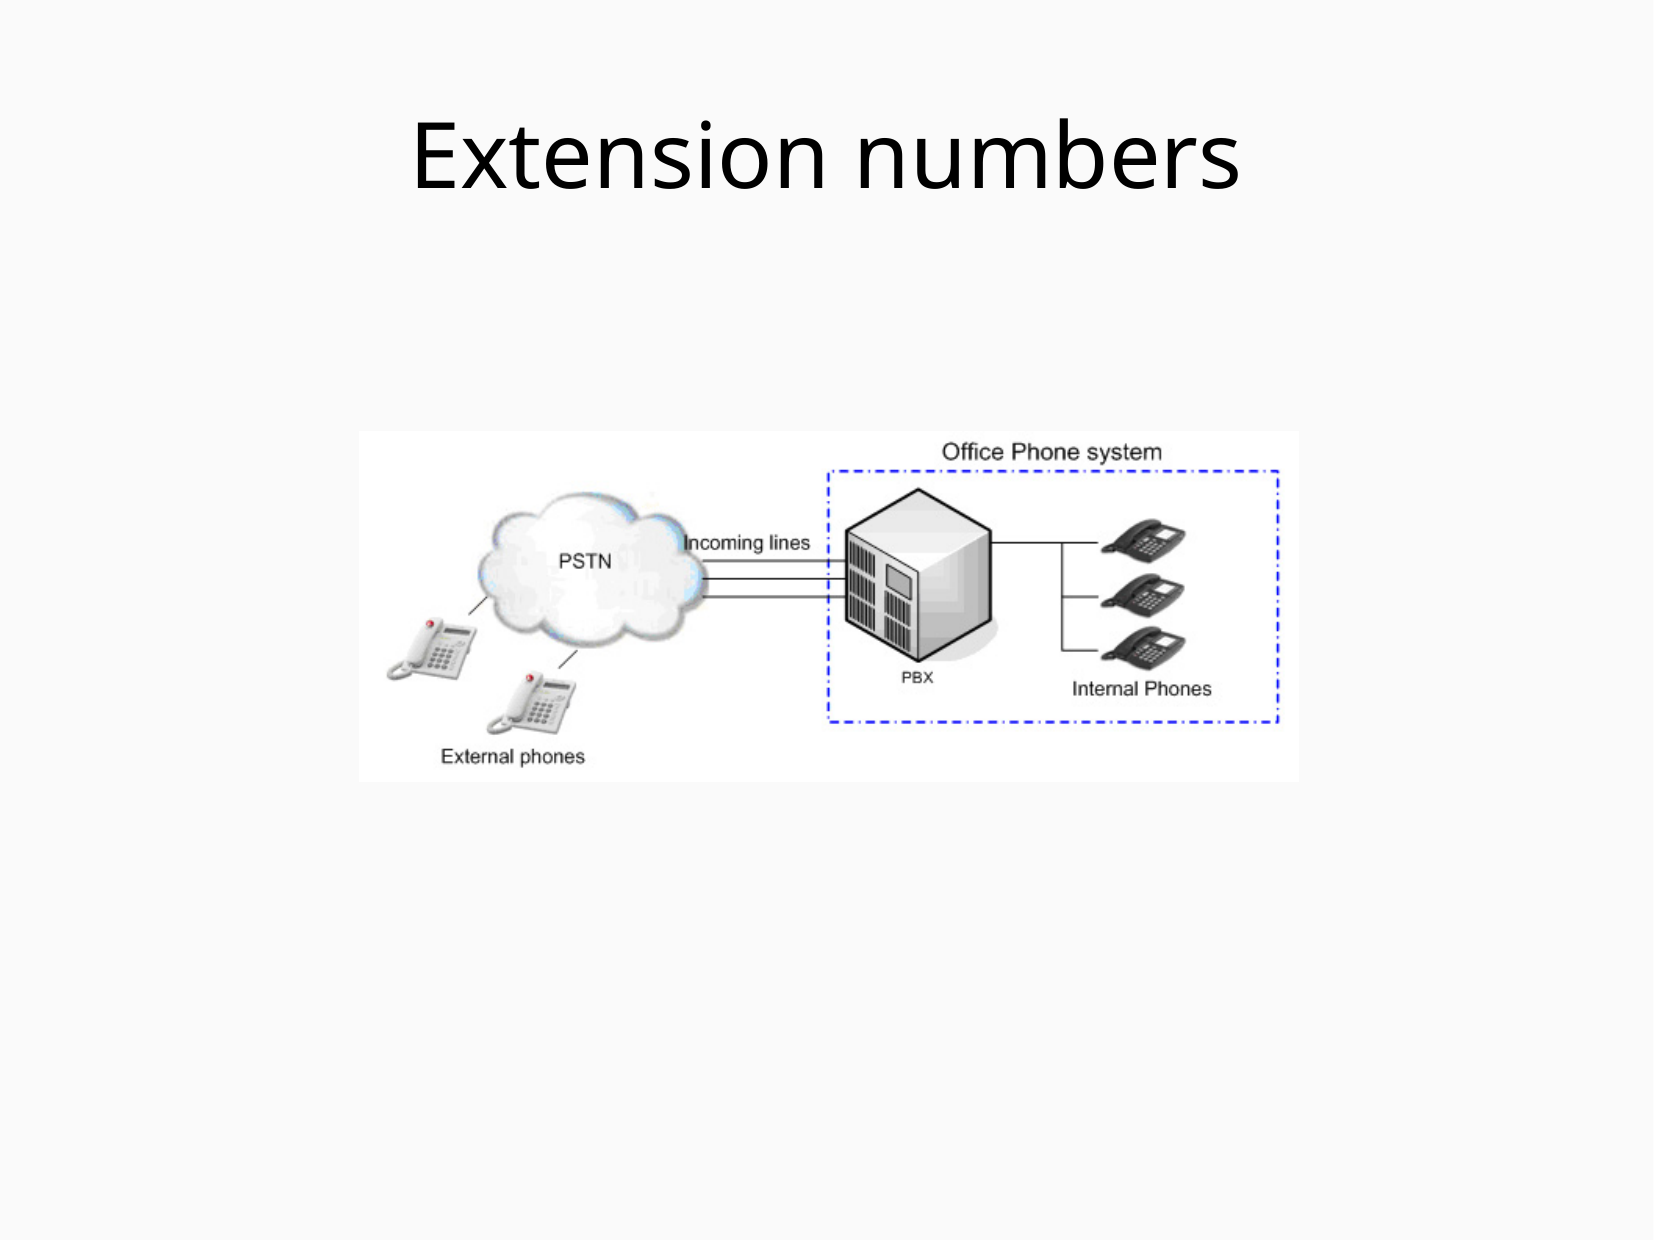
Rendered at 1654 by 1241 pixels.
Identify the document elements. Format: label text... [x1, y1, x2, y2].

picture [359, 431, 1299, 782]
title Extension numbers [82, 49, 1571, 257]
